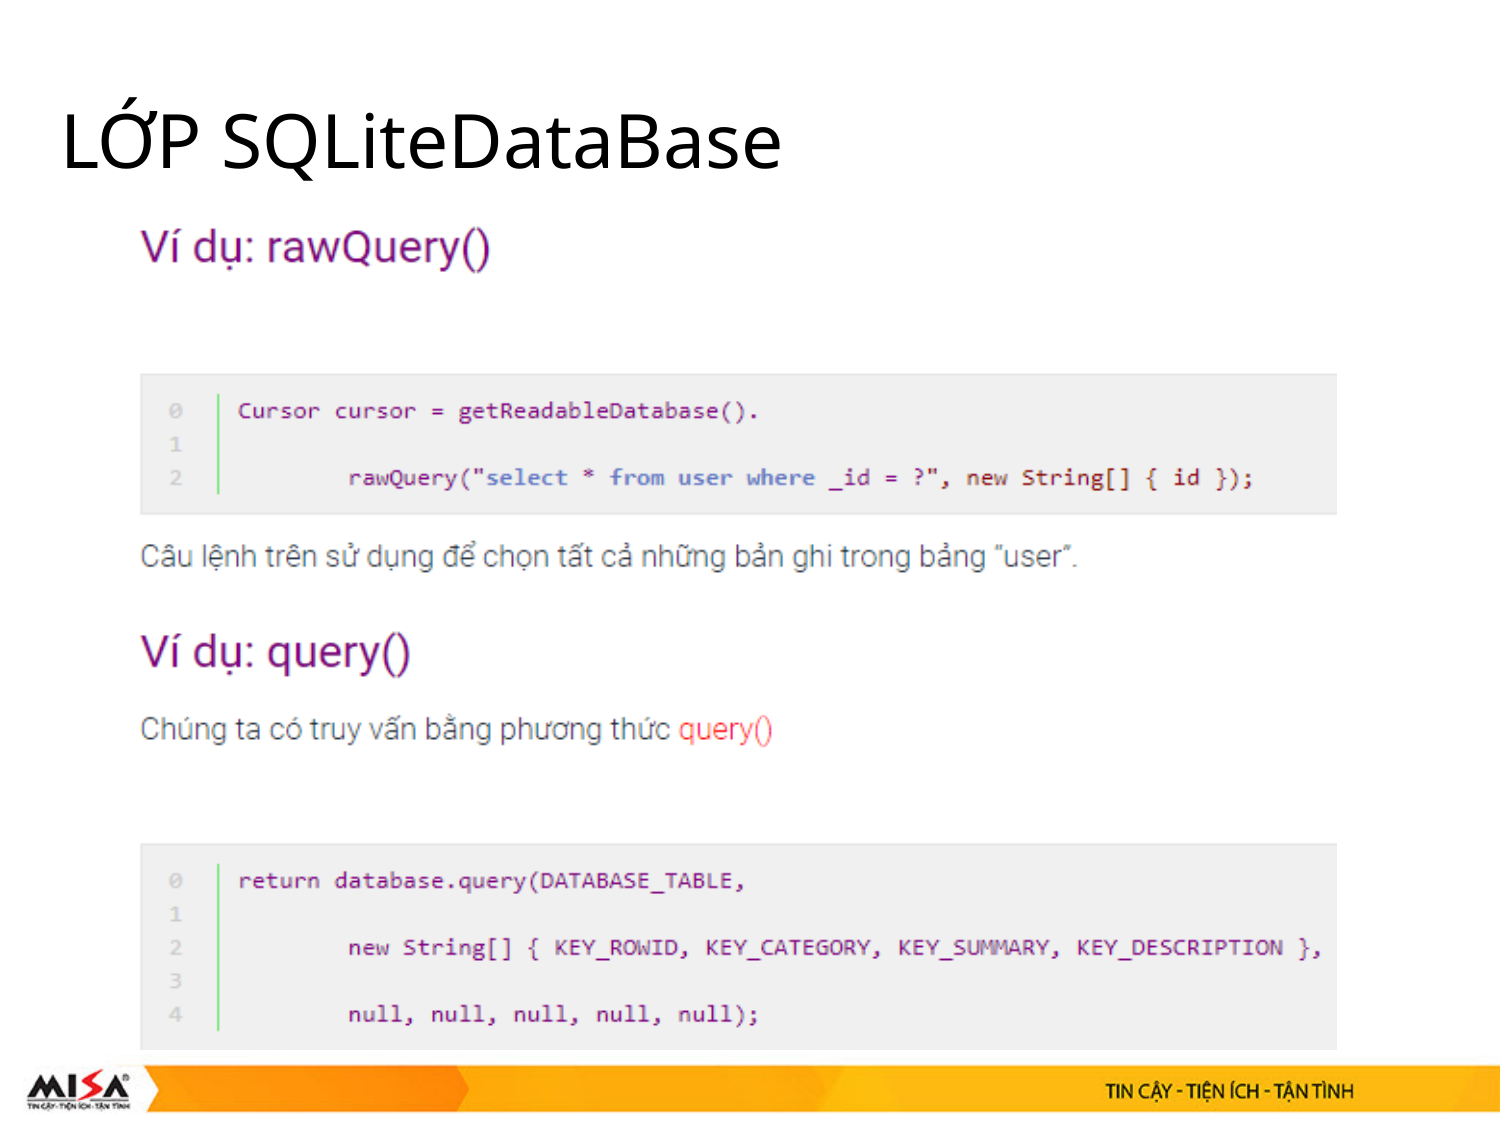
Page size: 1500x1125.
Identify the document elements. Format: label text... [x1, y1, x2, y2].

picture [0, 0, 1500, 1125]
title LỚP SQLiteDataBase [60, 45, 1456, 234]
